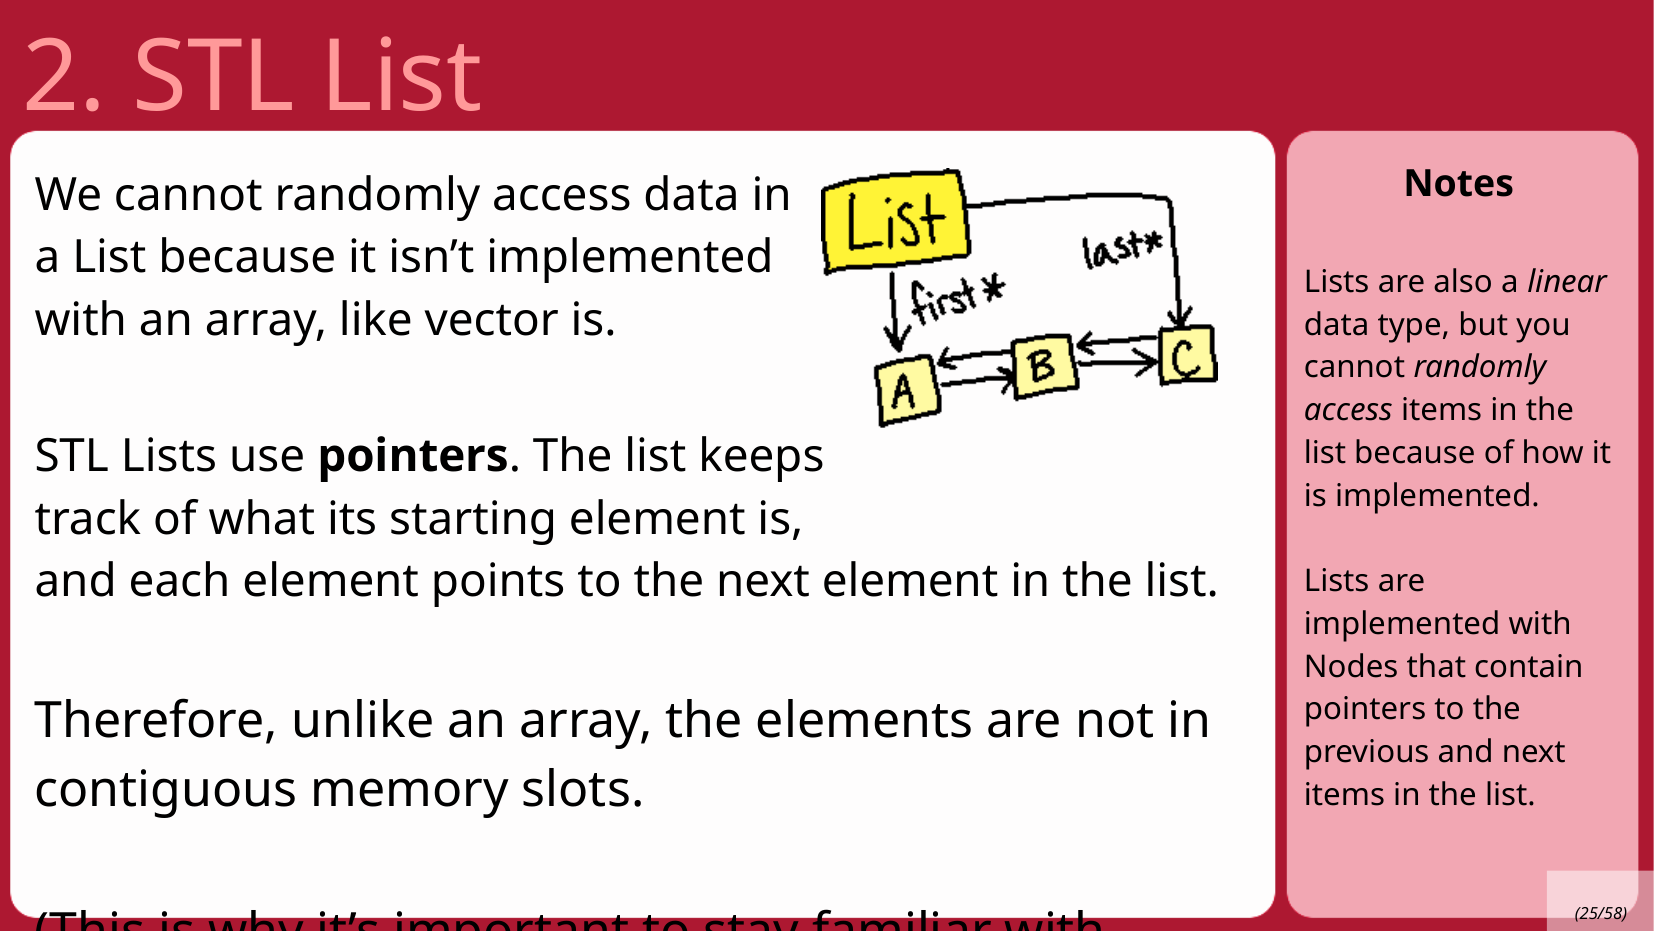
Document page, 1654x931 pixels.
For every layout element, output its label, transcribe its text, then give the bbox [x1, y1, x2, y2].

text_box Notes Lists are also a linear data type, but you cannot randomly access items in the list because of how it is implemented. Lists are implemented with Nodes that contain pointers to the previous and next items in the list. [1289, 149, 1629, 707]
picture [589, 924, 603, 931]
text_box (<number>/58) [1546, 877, 1654, 931]
picture [883, 924, 895, 931]
picture [668, 924, 683, 931]
title 2. STL List [22, 7, 1511, 136]
picture [461, 924, 475, 931]
picture [432, 924, 444, 931]
picture [0, 0, 1654, 931]
picture [256, 924, 270, 931]
picture [1083, 924, 1097, 931]
picture [86, 924, 100, 931]
picture [491, 924, 506, 931]
picture [866, 924, 878, 931]
picture [415, 924, 427, 931]
text_box We cannot randomly access data in a List because it isn’t implemented with an array, like vector is. STL Lists use pointers. The list keeps track of what its starting element is, and each element points to the next element in the list. Therefore, unlike an array, the elements are not in contiguous memory slots. (This is why it’s important to stay familiar with pointers for this class!) [34, 160, 1248, 877]
